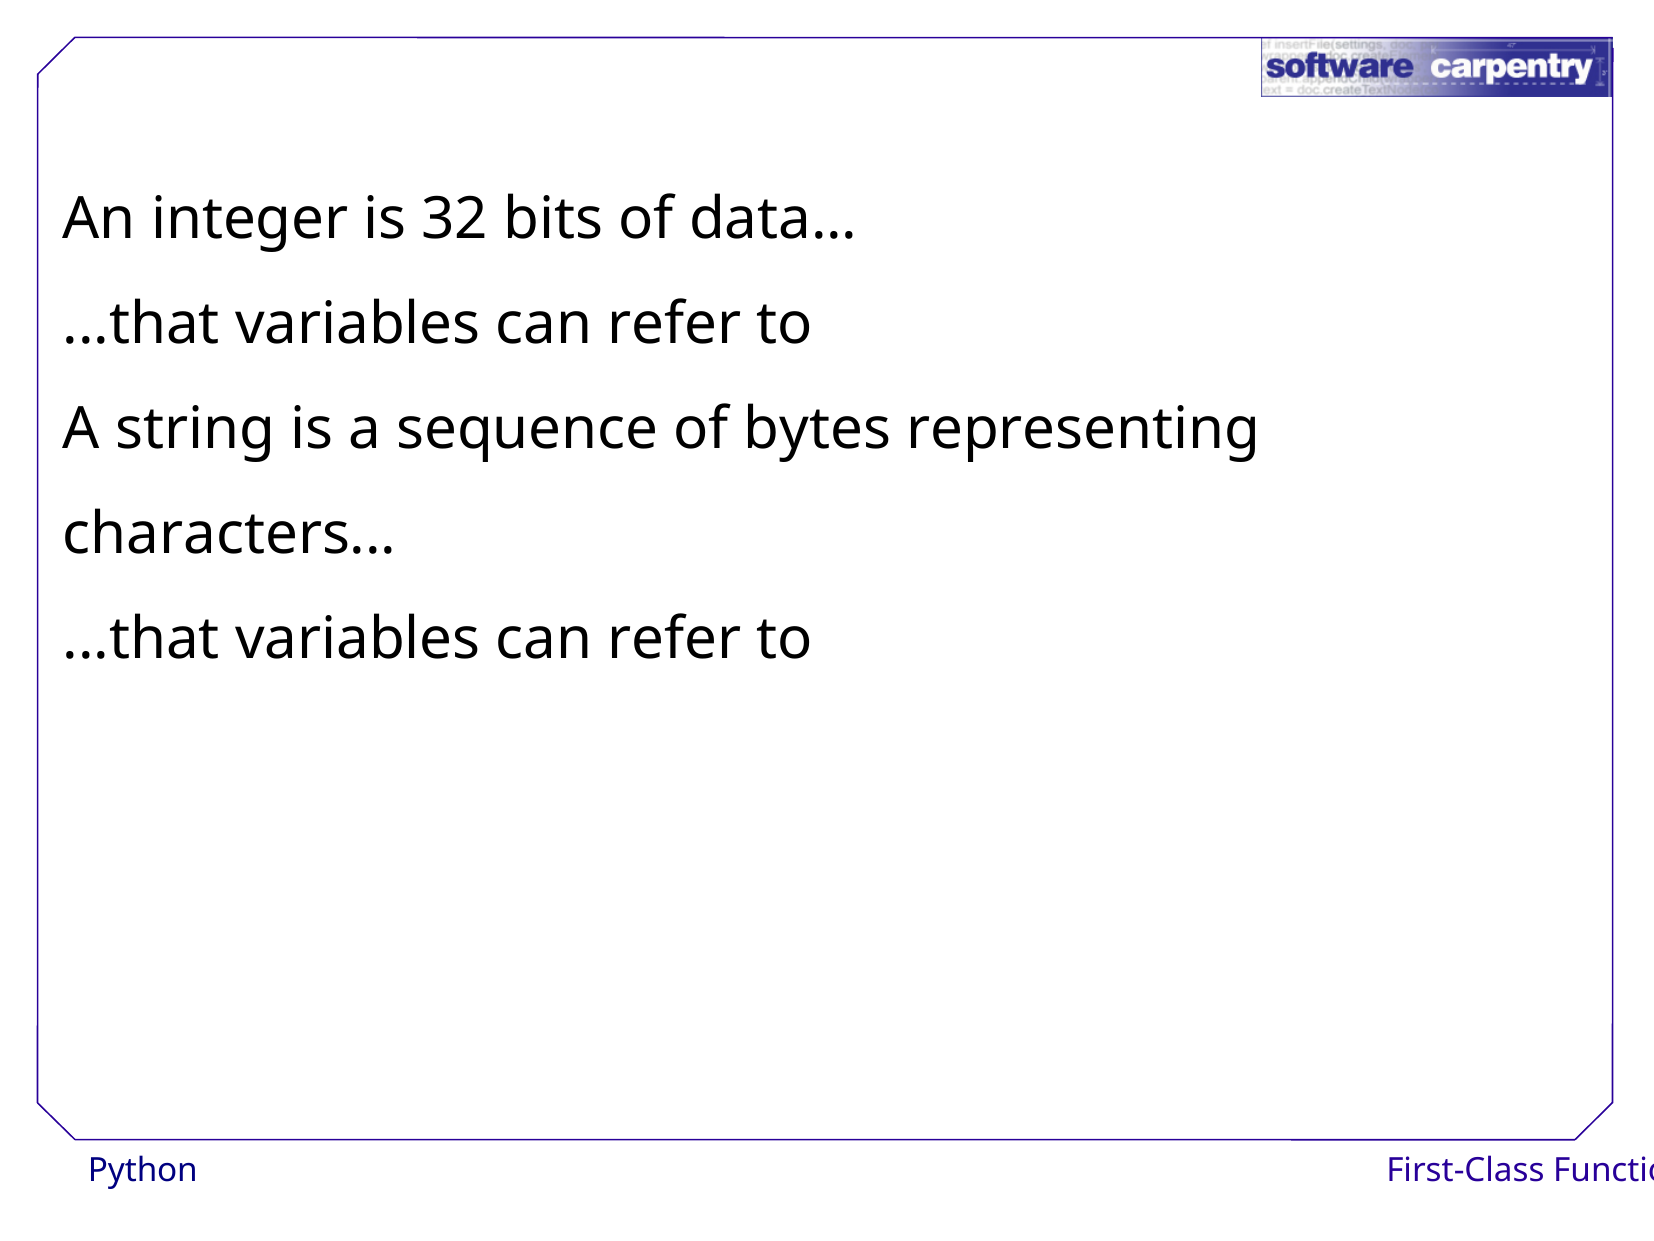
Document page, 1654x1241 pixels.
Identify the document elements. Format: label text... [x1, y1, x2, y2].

picture [1261, 39, 1613, 97]
text_box An integer is 32 bits of data... ...that variables can refer to A string is a sequence of bytes representing characters... ...that variables can refer to [48, 138, 1426, 679]
